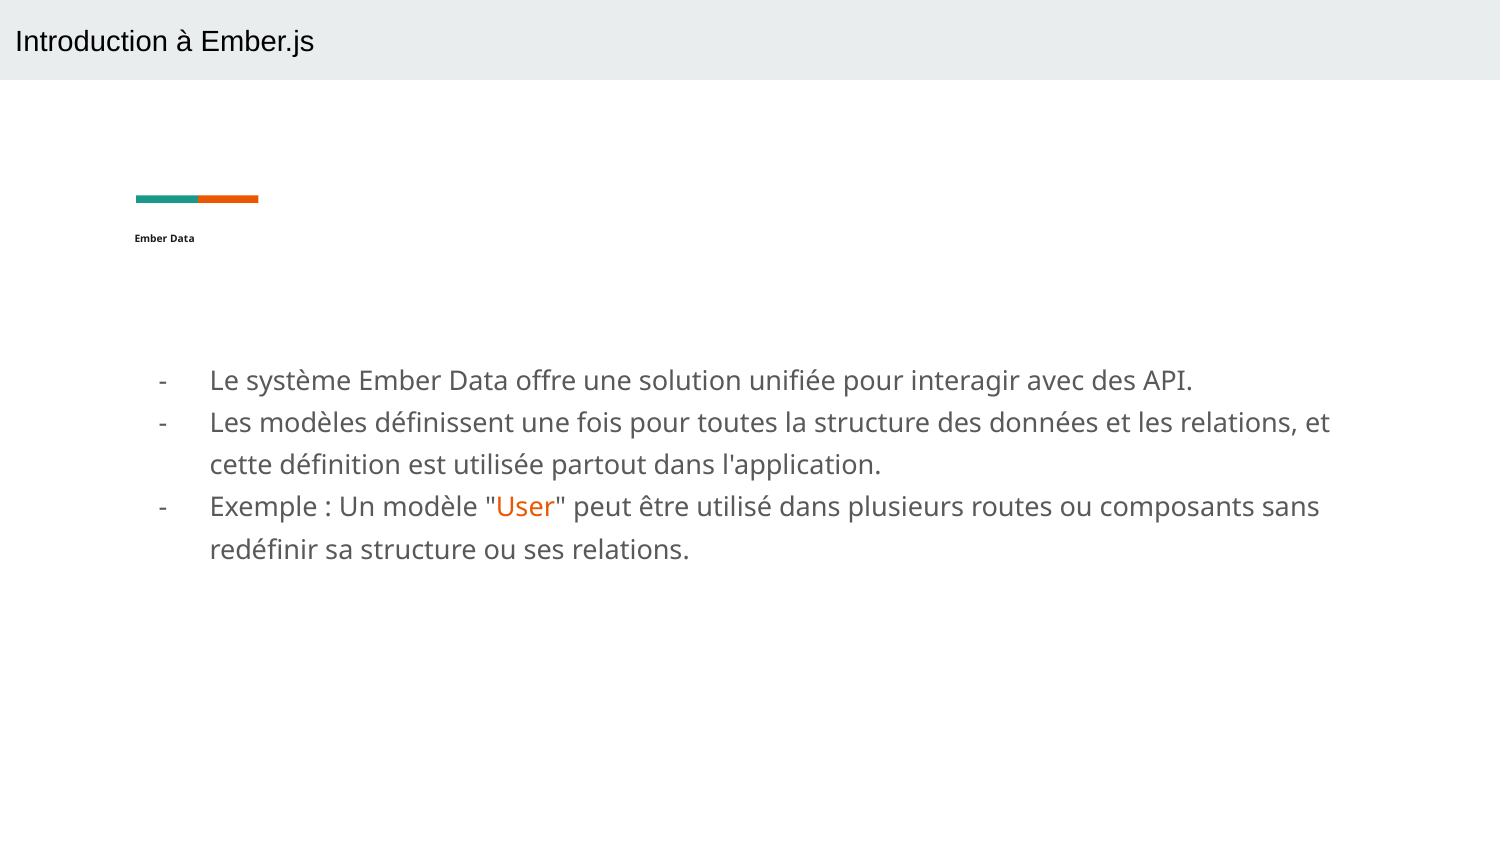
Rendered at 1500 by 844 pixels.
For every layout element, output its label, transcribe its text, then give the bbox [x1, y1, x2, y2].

title Ember Data [119, 216, 1381, 305]
list Le système Ember Data offre une solution unifiée pour interagir avec des API. Les modèles définissent une fois pour toutes la structure des données et les relations, et cette définition est utilisée partout dans l'application. Exemple : Un modèle "User" peut être utilisé dans plusieurs routes ou composants sans redéfinir sa structure ou ses relations. [119, 341, 1381, 712]
